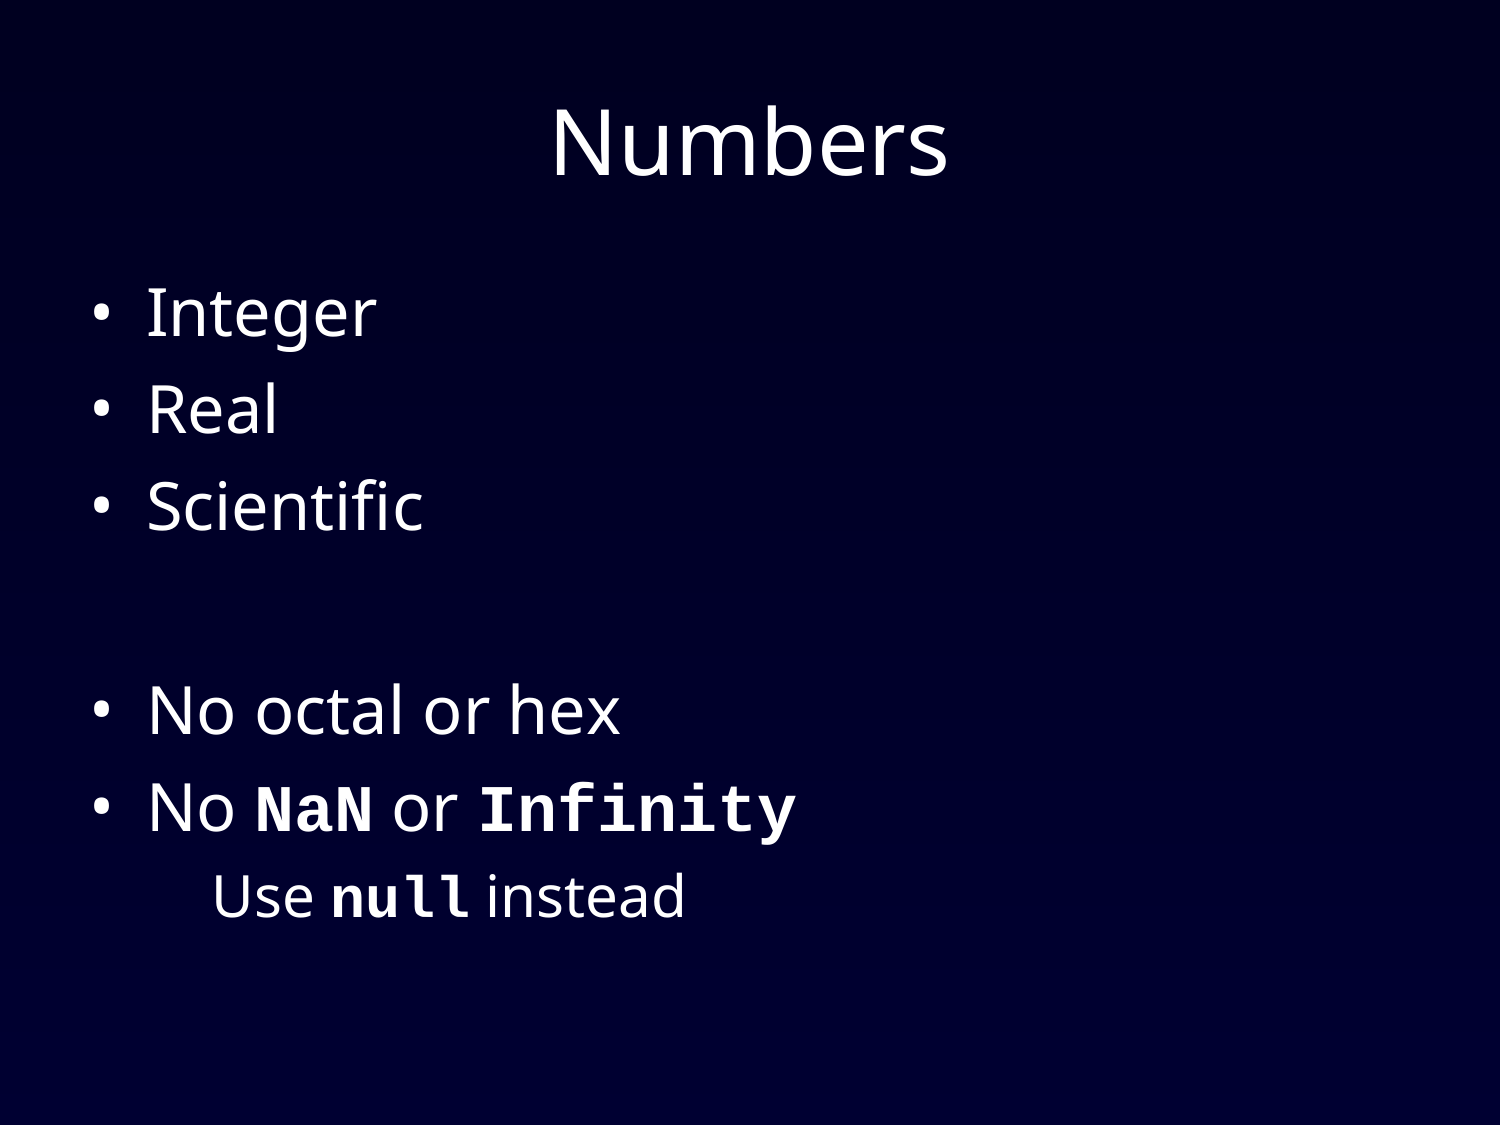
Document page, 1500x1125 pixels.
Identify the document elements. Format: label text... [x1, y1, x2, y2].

title Numbers [75, 45, 1426, 233]
list Integer Real Scientific No octal or hex No NaN or Infinity Use null instead [75, 262, 1426, 1101]
